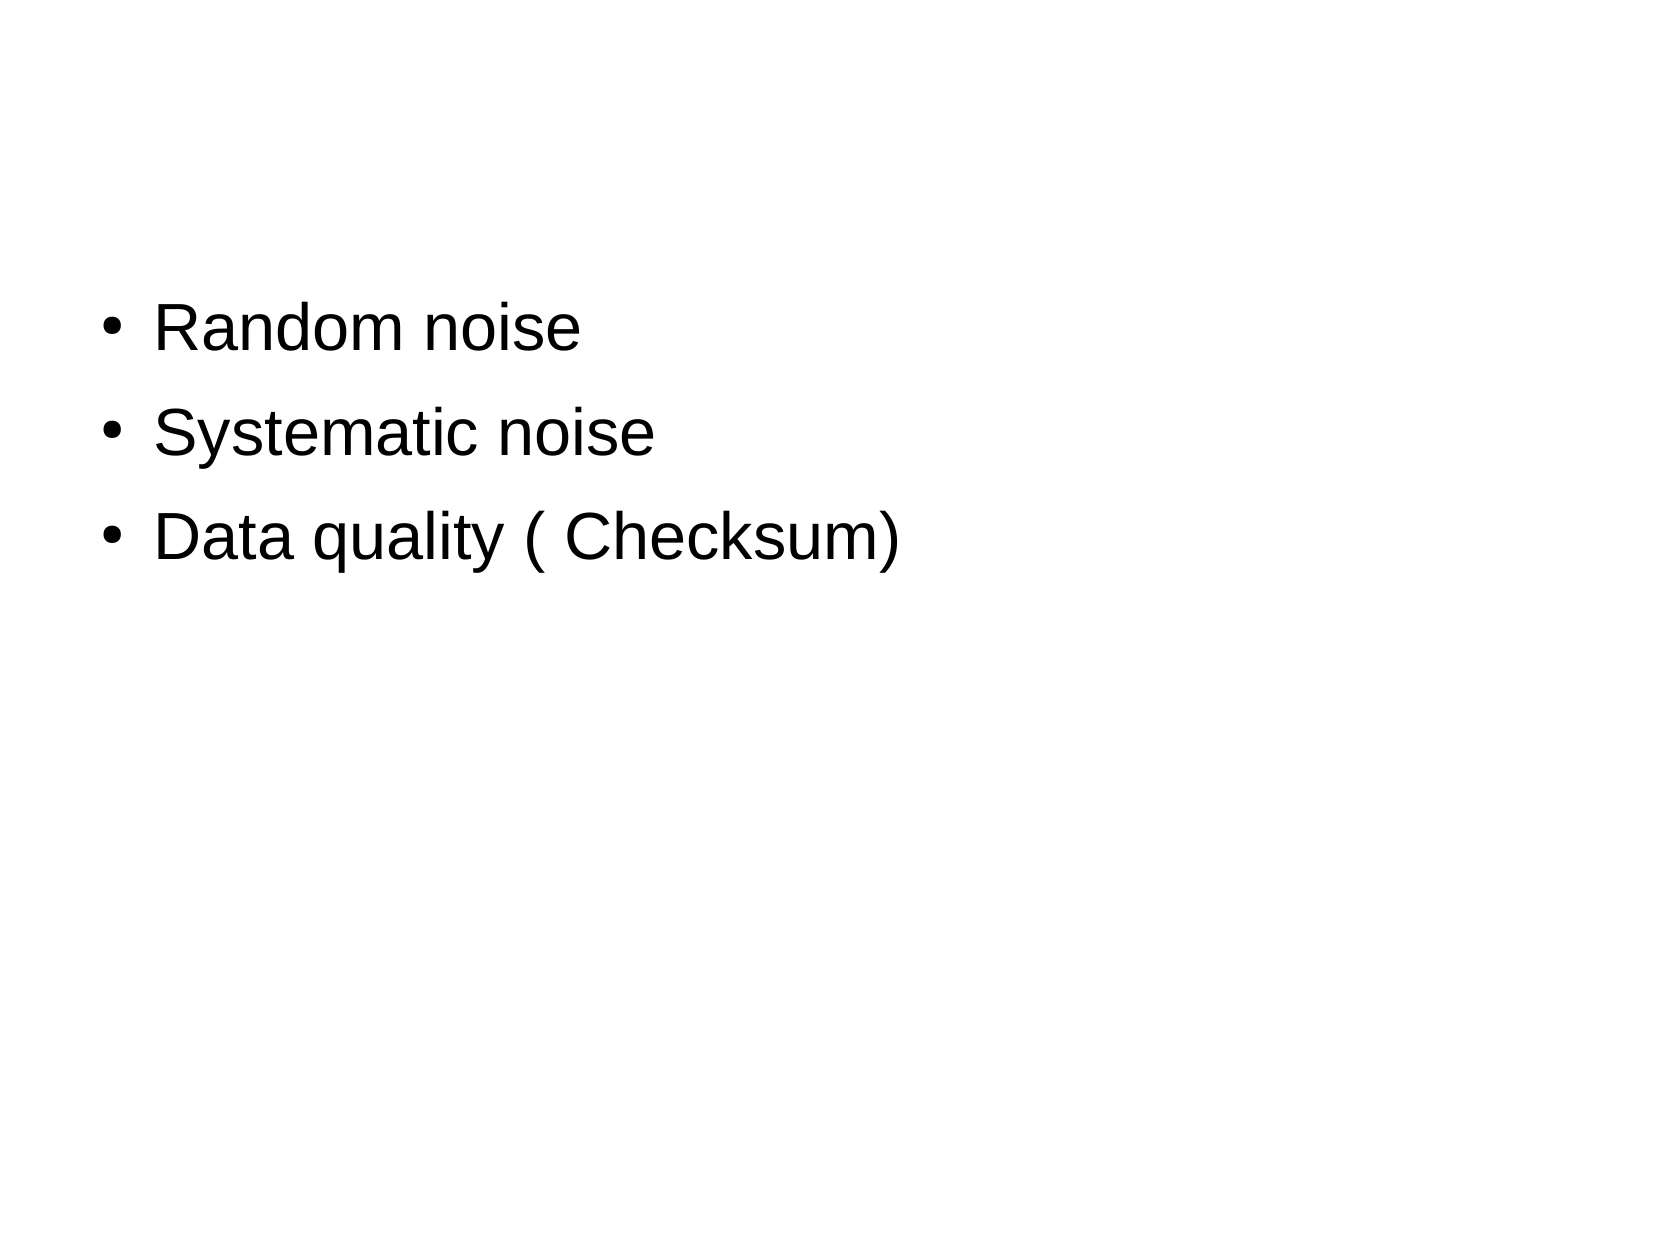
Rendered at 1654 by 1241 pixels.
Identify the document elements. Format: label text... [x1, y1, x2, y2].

list Random noise Systematic noise Data quality ( Checksum) [82, 290, 1571, 1010]
